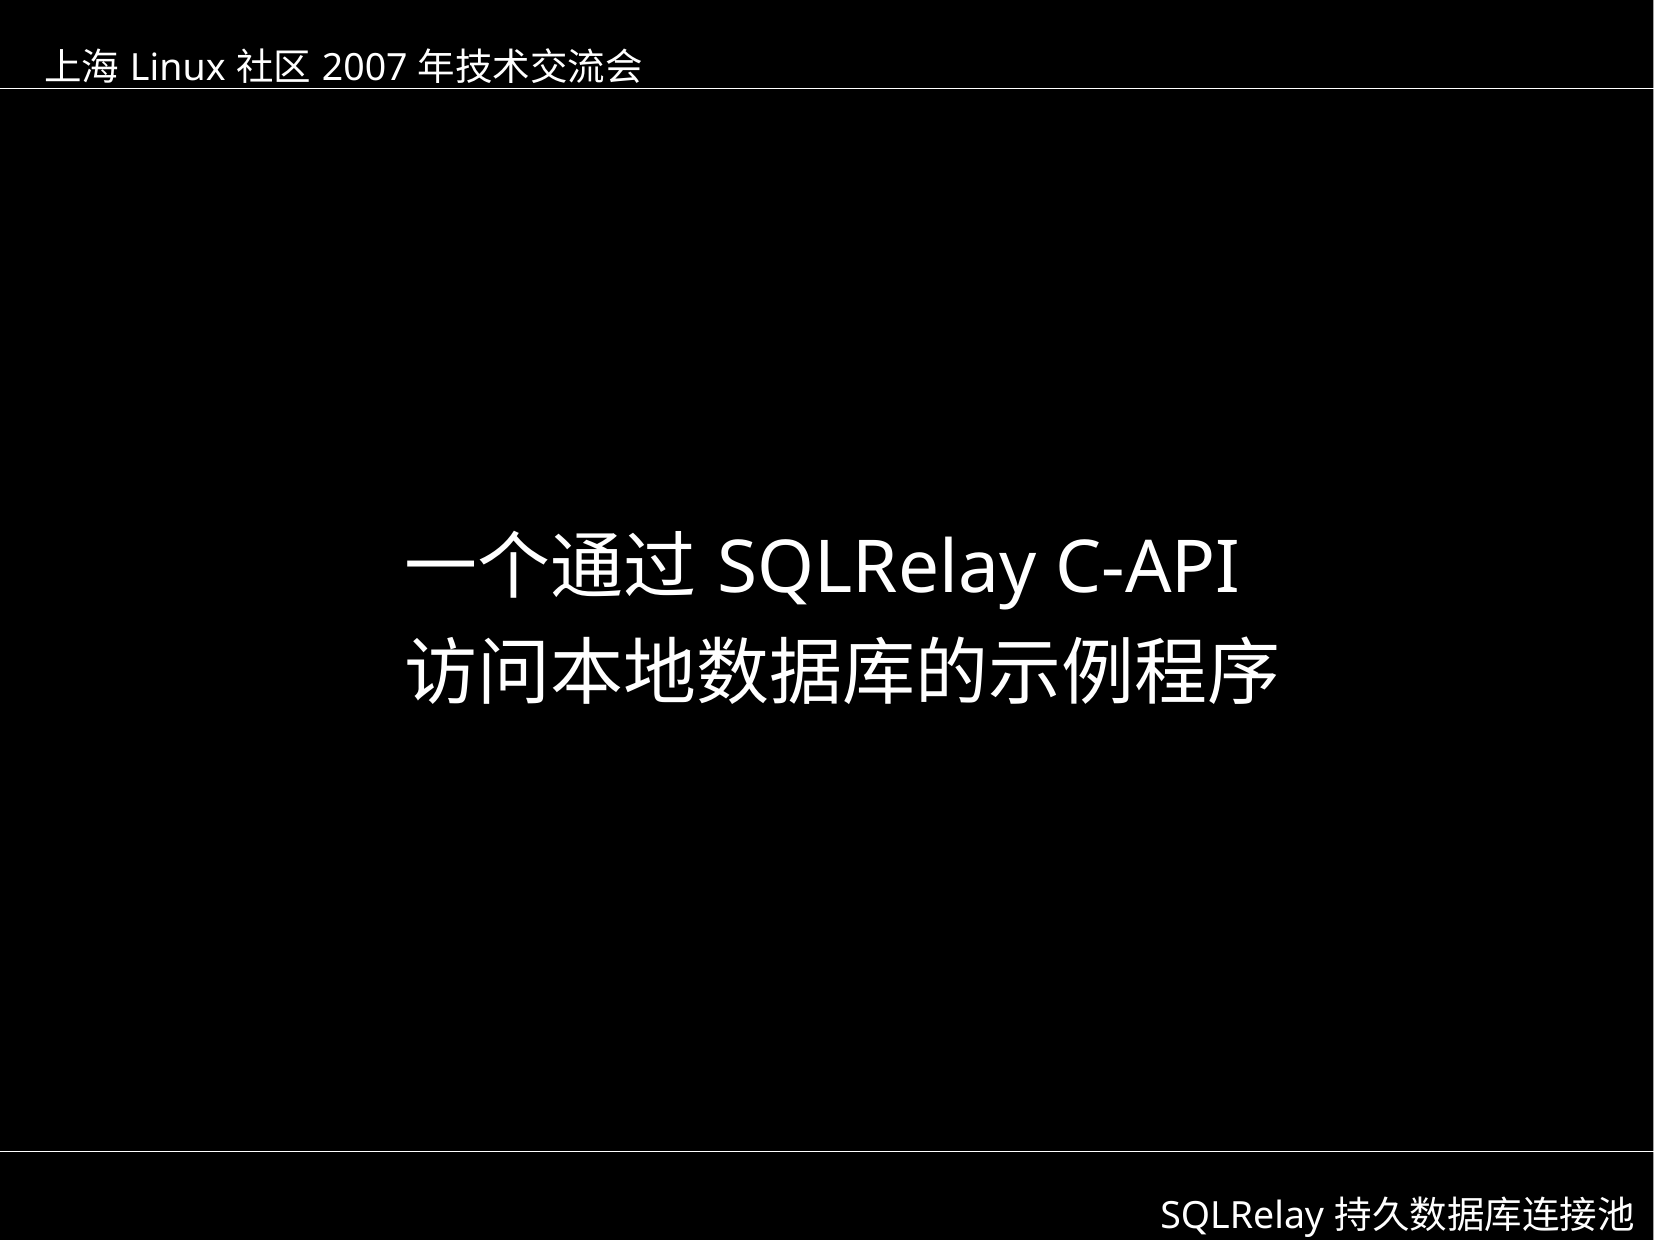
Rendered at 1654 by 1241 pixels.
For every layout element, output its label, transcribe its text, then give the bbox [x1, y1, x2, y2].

text_box 上海Linux社区2007年技术交流会 [29, 29, 633, 82]
text_box 一个通过SQLRelay C-API 访问本地数据库的示例程序 [389, 500, 1296, 661]
text_box SQLRelay持久数据库连接池 [1145, 1177, 1633, 1231]
